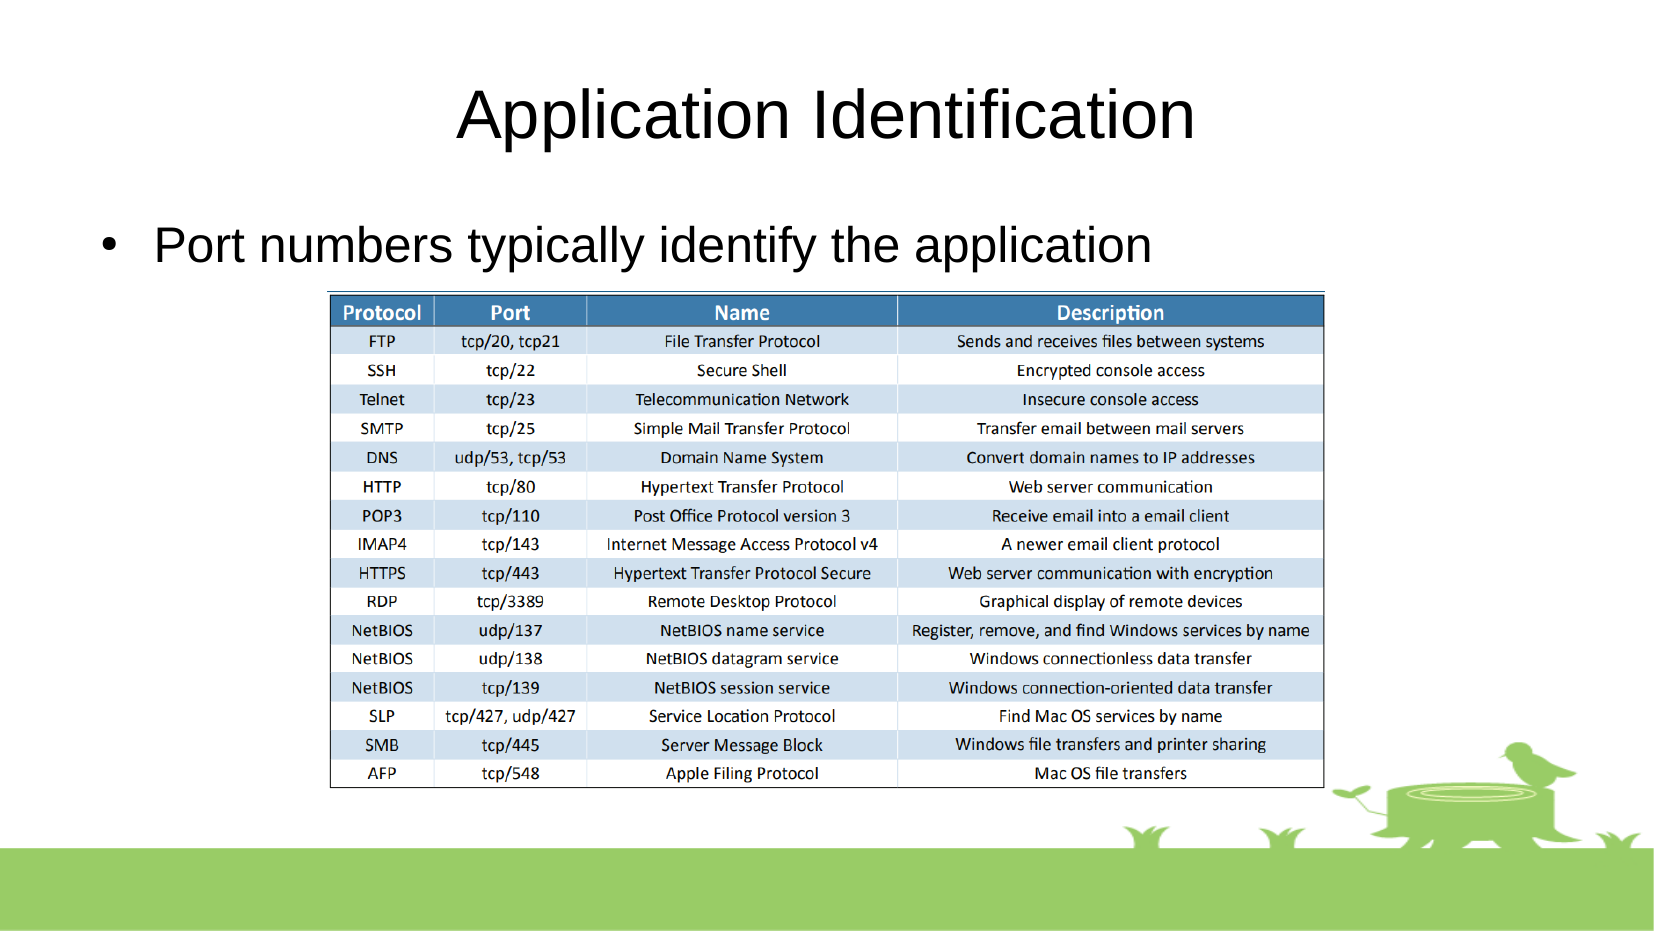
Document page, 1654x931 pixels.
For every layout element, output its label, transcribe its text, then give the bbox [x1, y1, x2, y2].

title Application Identification [82, 37, 1571, 193]
list Port numbers typically identify the application [82, 217, 1571, 758]
picture [0, 0, 1654, 931]
